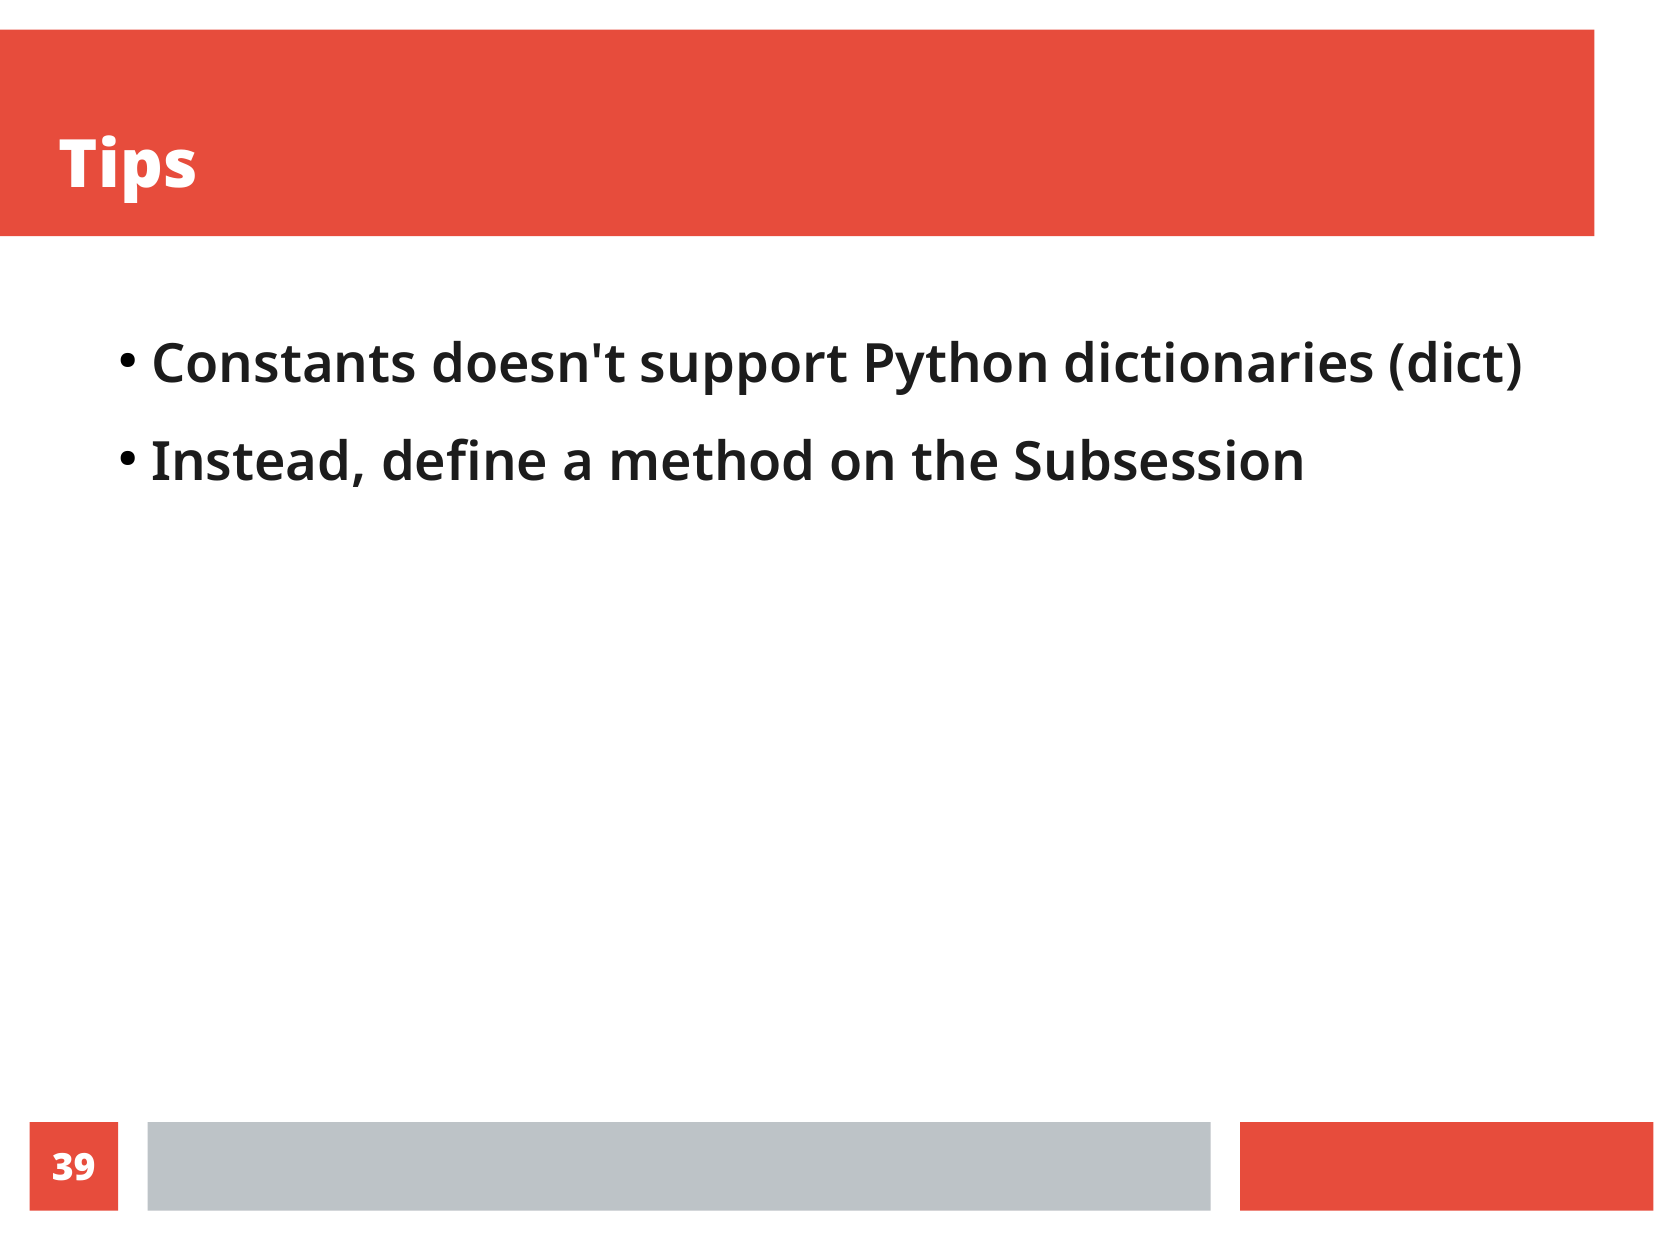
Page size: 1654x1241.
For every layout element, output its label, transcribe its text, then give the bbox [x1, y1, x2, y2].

title Tips [59, 59, 1595, 207]
list Constants doesn't support Python dictionaries (dict) Instead, define a method on the Subsession [59, 324, 1565, 1093]
